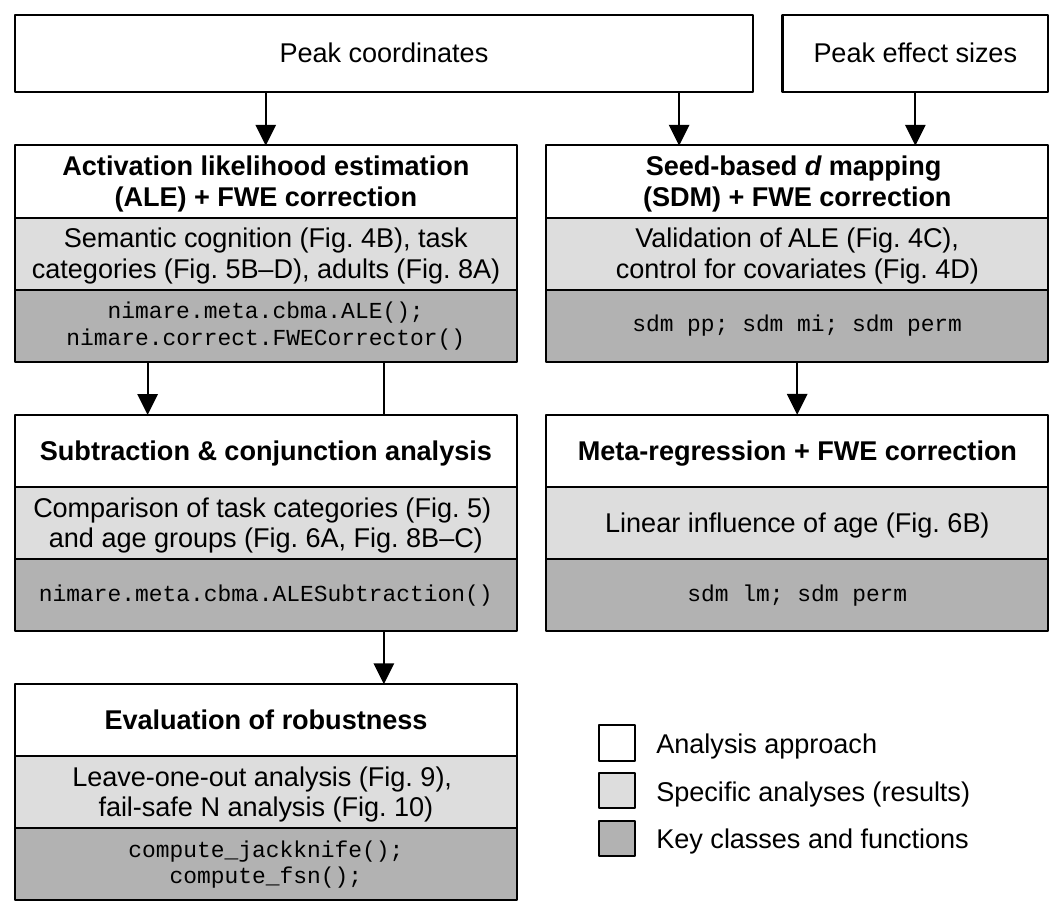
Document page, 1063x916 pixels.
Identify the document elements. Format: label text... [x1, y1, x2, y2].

text_box Leave-one-out analysis (Fig. 9), fail-safe N analysis (Fig. 10) [14, 757, 517, 827]
text_box Key classes and functions [640, 803, 1016, 876]
text_box sdm lm; sdm perm [546, 558, 1049, 631]
text_box Peak effect sizes [782, 14, 1049, 93]
text_box Meta-regression + FWE correction [546, 414, 1049, 486]
text_box Seed-based d mapping (SDM) + FWE correction [546, 145, 1049, 217]
text_box sdm pp; sdm mi; sdm perm [546, 289, 1049, 362]
text_box [599, 820, 635, 857]
text_box [599, 725, 635, 761]
text_box Comparison of task categories (Fig. 5) and age groups (Fig. 6A, Fig. 8B–C) [14, 488, 517, 558]
text_box [599, 772, 635, 809]
text_box Analysis approach [640, 707, 1016, 756]
text_box nimare.meta.cbma.ALE(); nimare.correct.FWECorrector() [14, 289, 517, 362]
text_box Activation likelihood estimation (ALE) + FWE correction [14, 145, 517, 217]
text_box Validation of ALE (Fig. 4C), control for covariates (Fig. 4D) [546, 217, 1049, 289]
text_box nimare.meta.cbma.ALESubtraction() [14, 558, 517, 632]
text_box Specific analyses (results) [640, 756, 1016, 803]
text_box Peak coordinates [14, 14, 753, 93]
text_box compute_jackknife(); compute_fsn(); [14, 828, 517, 901]
text_box Evaluation of robustness [14, 684, 517, 757]
text_box Subtraction & conjunction analysis [14, 414, 517, 487]
text_box Linear influence of age (Fig. 6B) [546, 486, 1049, 558]
text_box Semantic cognition (Fig. 4B), task categories (Fig. 5B–D), adults (Fig. 8A) [14, 217, 517, 289]
